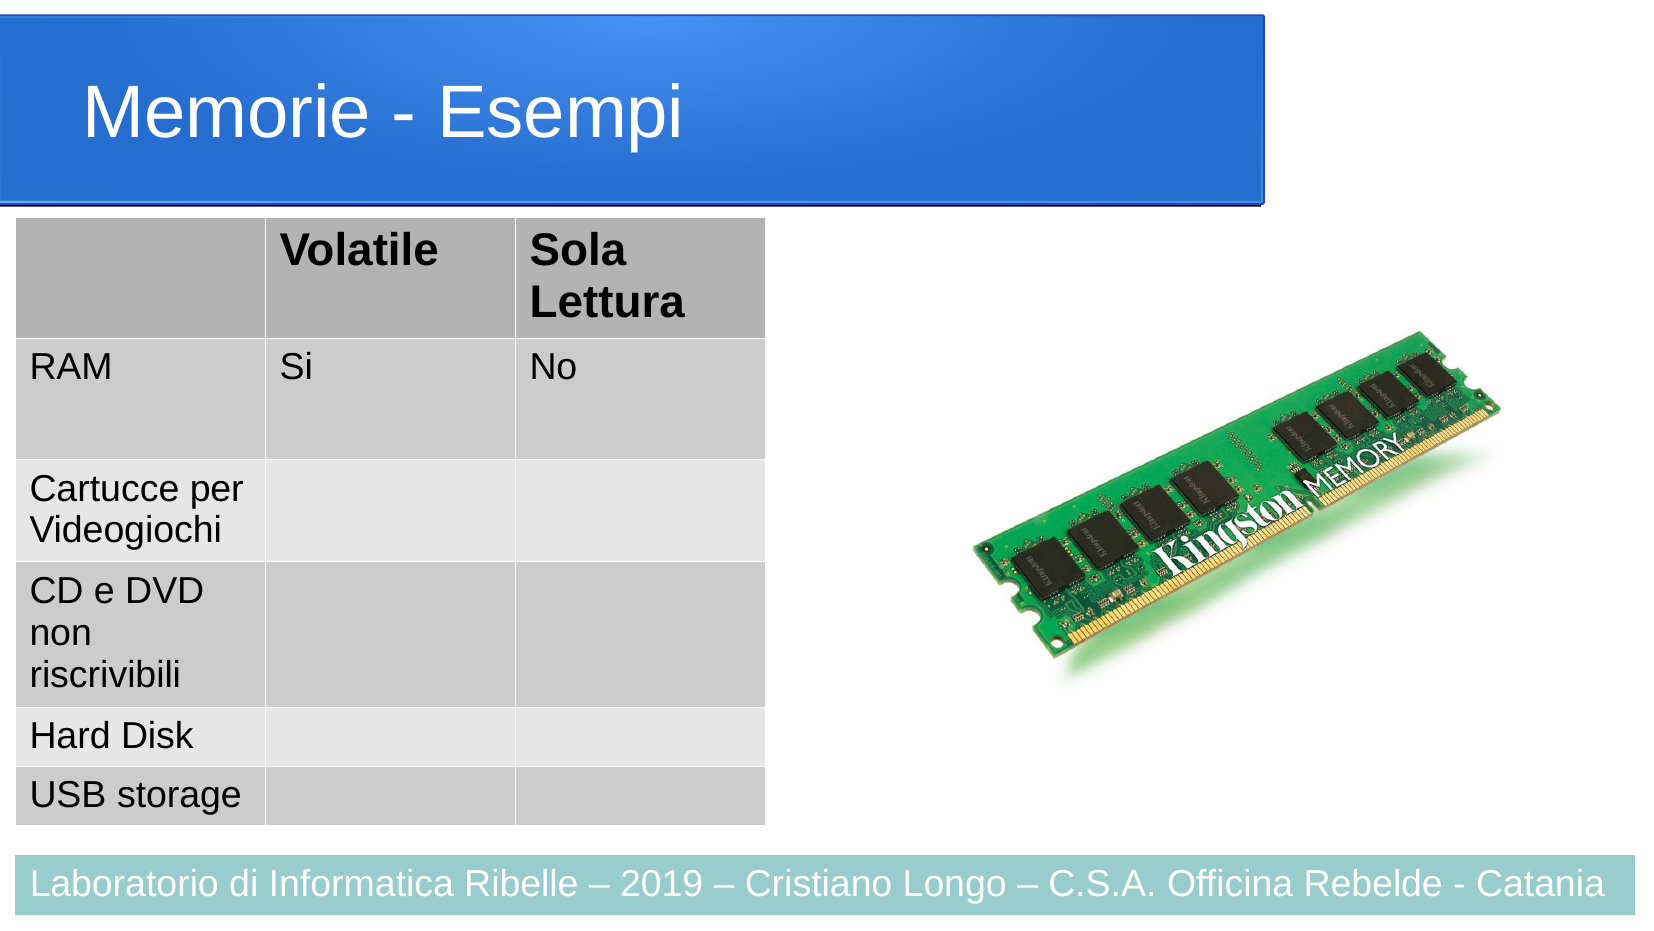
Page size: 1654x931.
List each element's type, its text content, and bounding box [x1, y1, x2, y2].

table_cell No [516, 339, 765, 459]
table_cell CD e DVD non riscrivibili [16, 562, 265, 707]
table_cell [516, 460, 765, 561]
picture [960, 299, 1520, 721]
table_cell RAM [16, 339, 265, 459]
table_cell Hard Disk [16, 708, 265, 766]
table_header [16, 218, 265, 338]
table_cell [516, 767, 765, 825]
table_cell [266, 767, 515, 825]
table_header Sola Lettura [516, 218, 765, 338]
table_cell USB storage [16, 767, 265, 825]
table_cell [266, 562, 515, 707]
text_box Laboratorio di Informatica Ribelle – 2019 – Cristiano Longo – C.S.A. Officina Rebelde - Catania [15, 855, 1636, 916]
table_cell [516, 562, 765, 707]
table_header Volatile [266, 218, 515, 338]
table_cell [266, 460, 515, 561]
table_cell [516, 708, 765, 766]
table_cell Si [266, 339, 515, 459]
table_cell [266, 708, 515, 766]
title Memorie - Esempi [82, 29, 1235, 196]
table_cell Cartucce per Videogiochi [16, 460, 265, 561]
